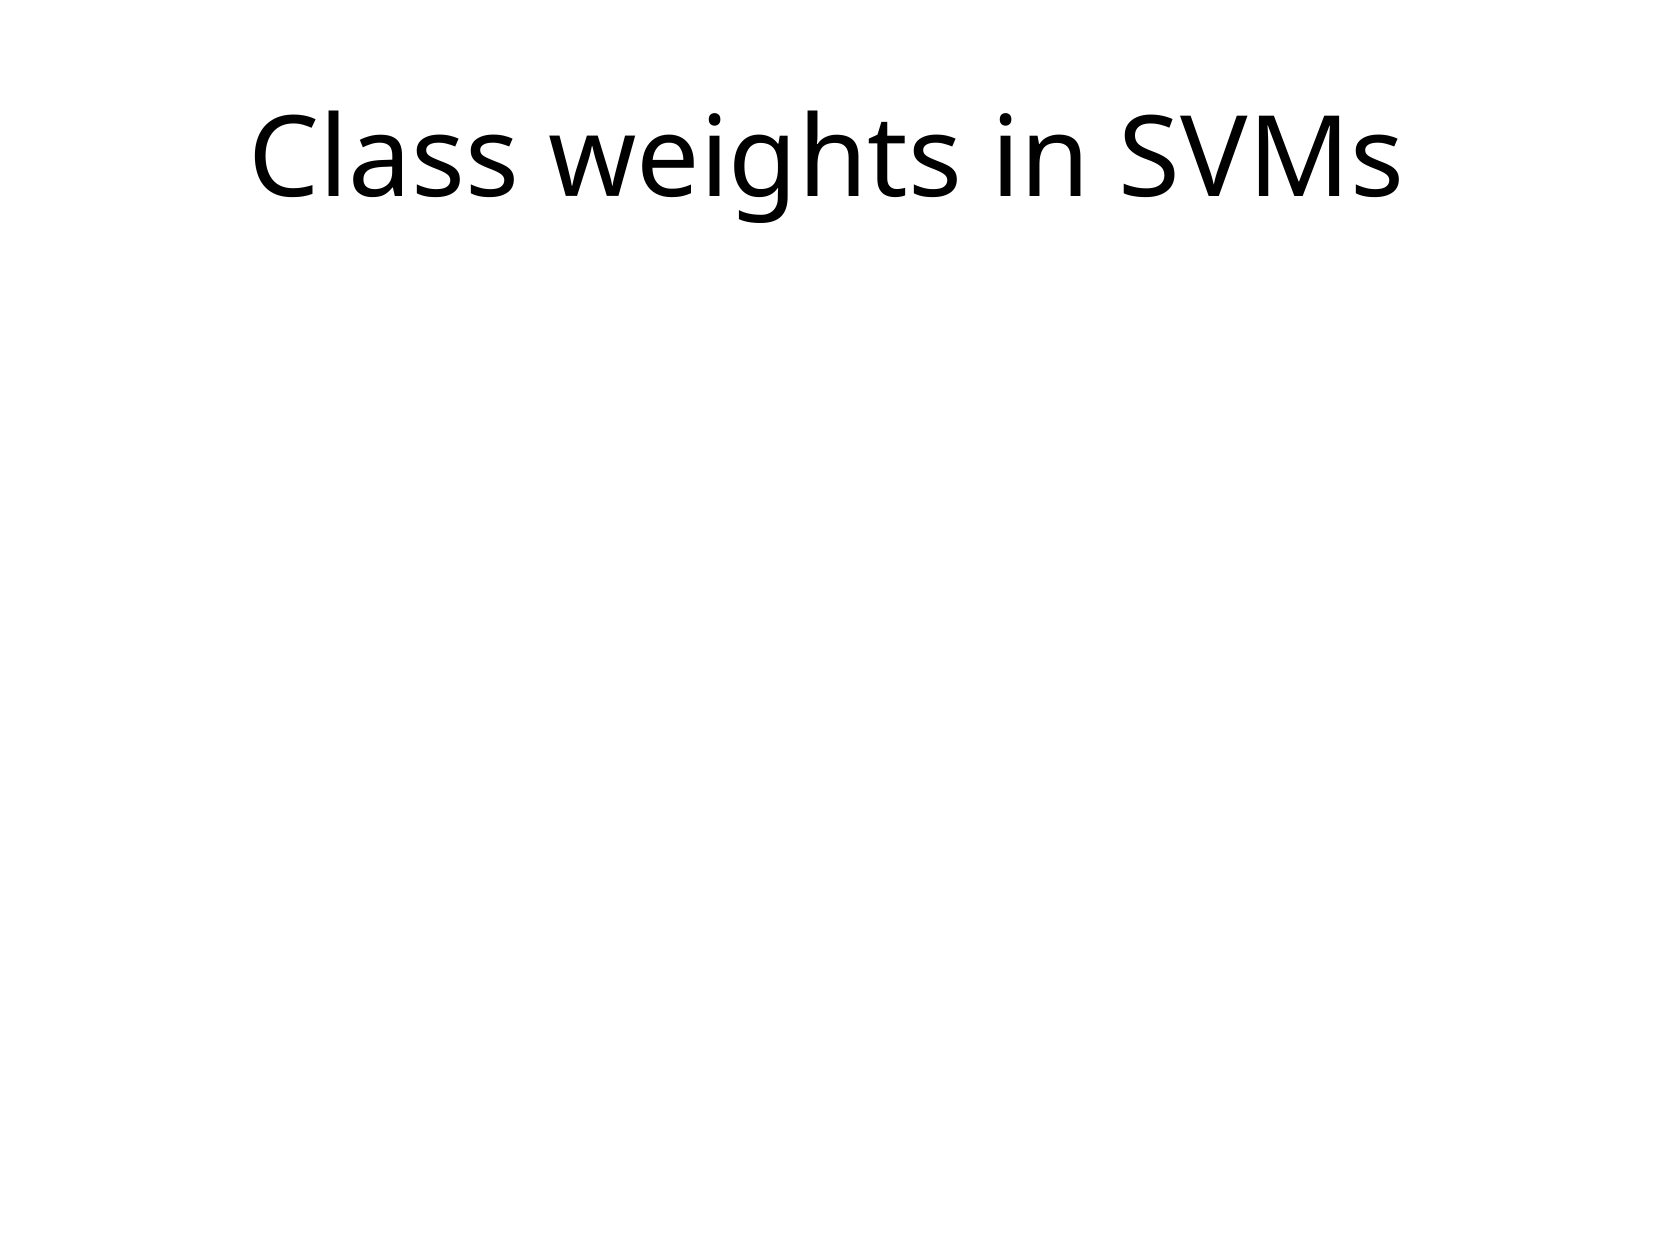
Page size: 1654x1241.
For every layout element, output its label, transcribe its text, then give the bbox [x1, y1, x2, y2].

title Class weights in SVMs [82, 49, 1571, 257]
